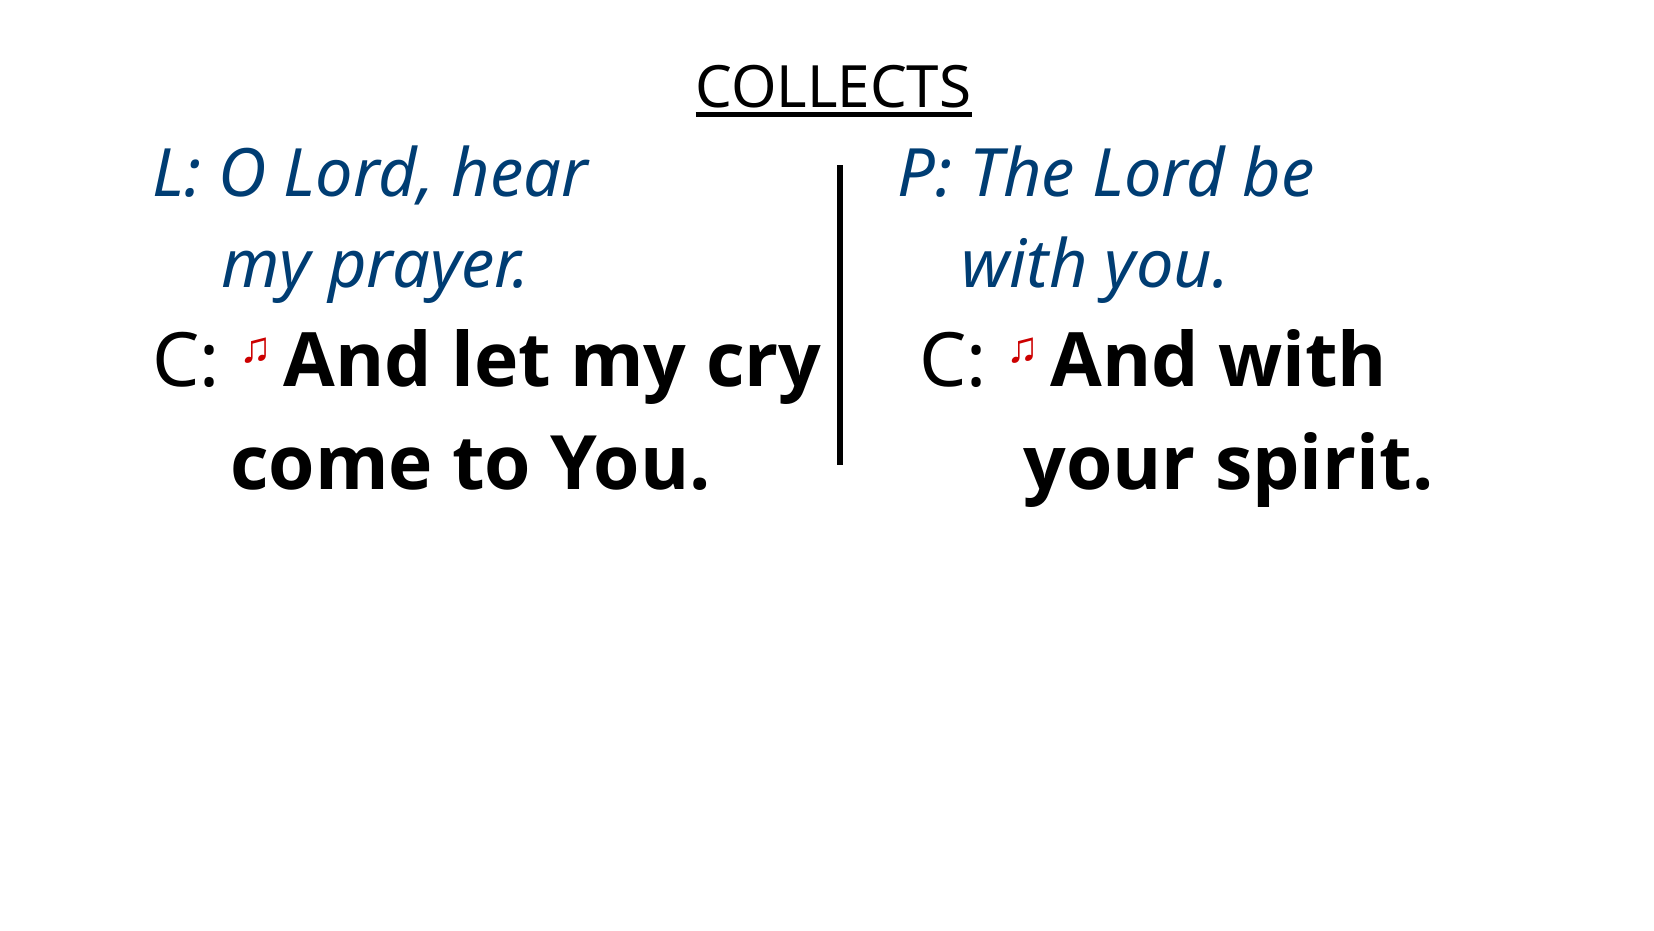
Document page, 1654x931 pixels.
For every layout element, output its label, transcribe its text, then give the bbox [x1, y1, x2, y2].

text_box COLLECTS L: O Lord, hear P: The Lord be my prayer. with you. C: ♫ And let my cry C: ♫ And with come to You. your spirit. [137, 38, 1531, 508]
